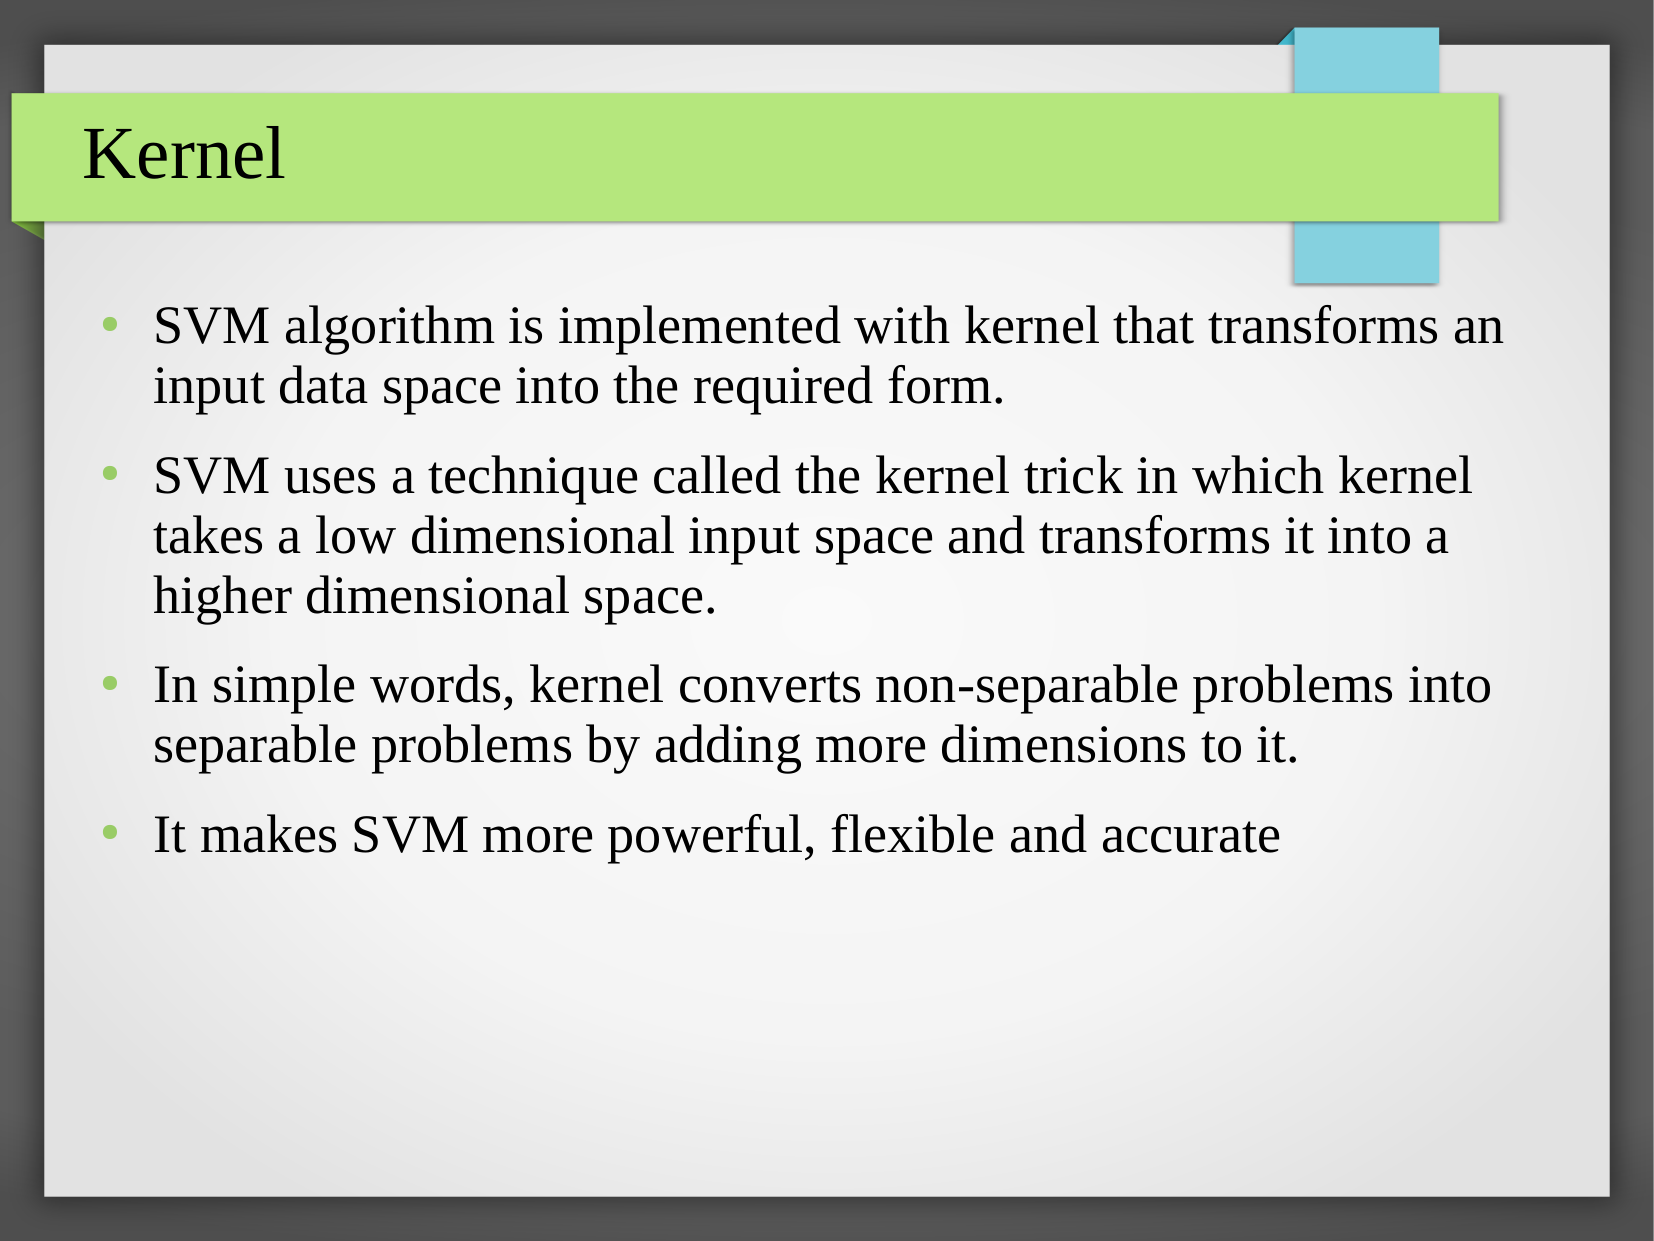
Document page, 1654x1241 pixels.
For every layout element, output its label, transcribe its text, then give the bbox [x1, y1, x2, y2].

title Kernel [82, 94, 1264, 213]
picture [0, 0, 1654, 1241]
list SVM algorithm is implemented with kernel that transforms an input data space into the required form. SVM uses a technique called the kernel trick in which kernel takes a low dimensional input space and transforms it into a higher dimensional space. In simple words, kernel converts non-separable problems into separable problems by adding more dimensions to it. It makes SVM more powerful, flexible and accurate [82, 295, 1571, 1015]
